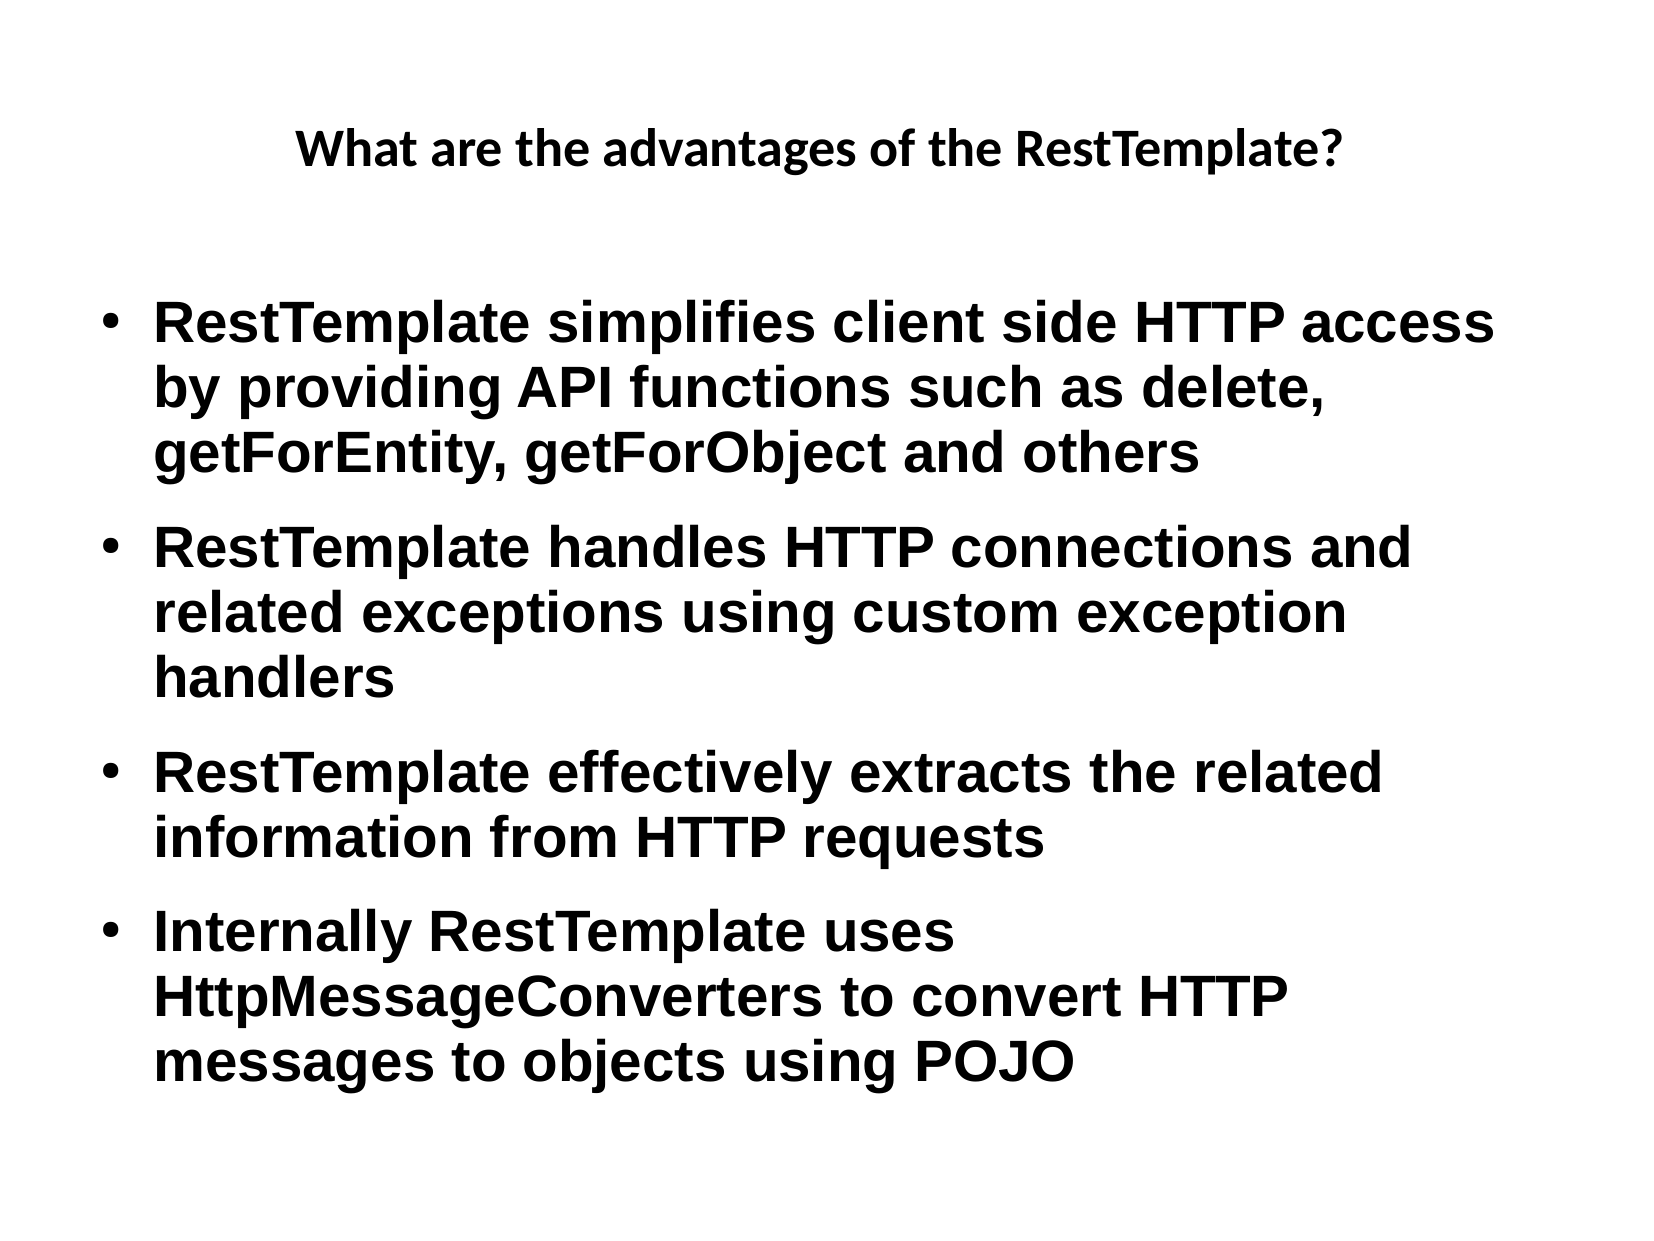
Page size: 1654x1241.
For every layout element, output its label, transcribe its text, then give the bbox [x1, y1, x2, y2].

list RestTemplate simplifies client side HTTP access by providing API functions such as delete, getForEntity, getForObject and others RestTemplate handles HTTP connections and related exceptions using custom exception handlers RestTemplate effectively extracts the related information from HTTP requests Internally RestTemplate uses HttpMessageConverters to convert HTTP messages to objects using POJO [82, 290, 1571, 1207]
title What are the advantages of the RestTemplate? [82, 49, 1571, 257]
